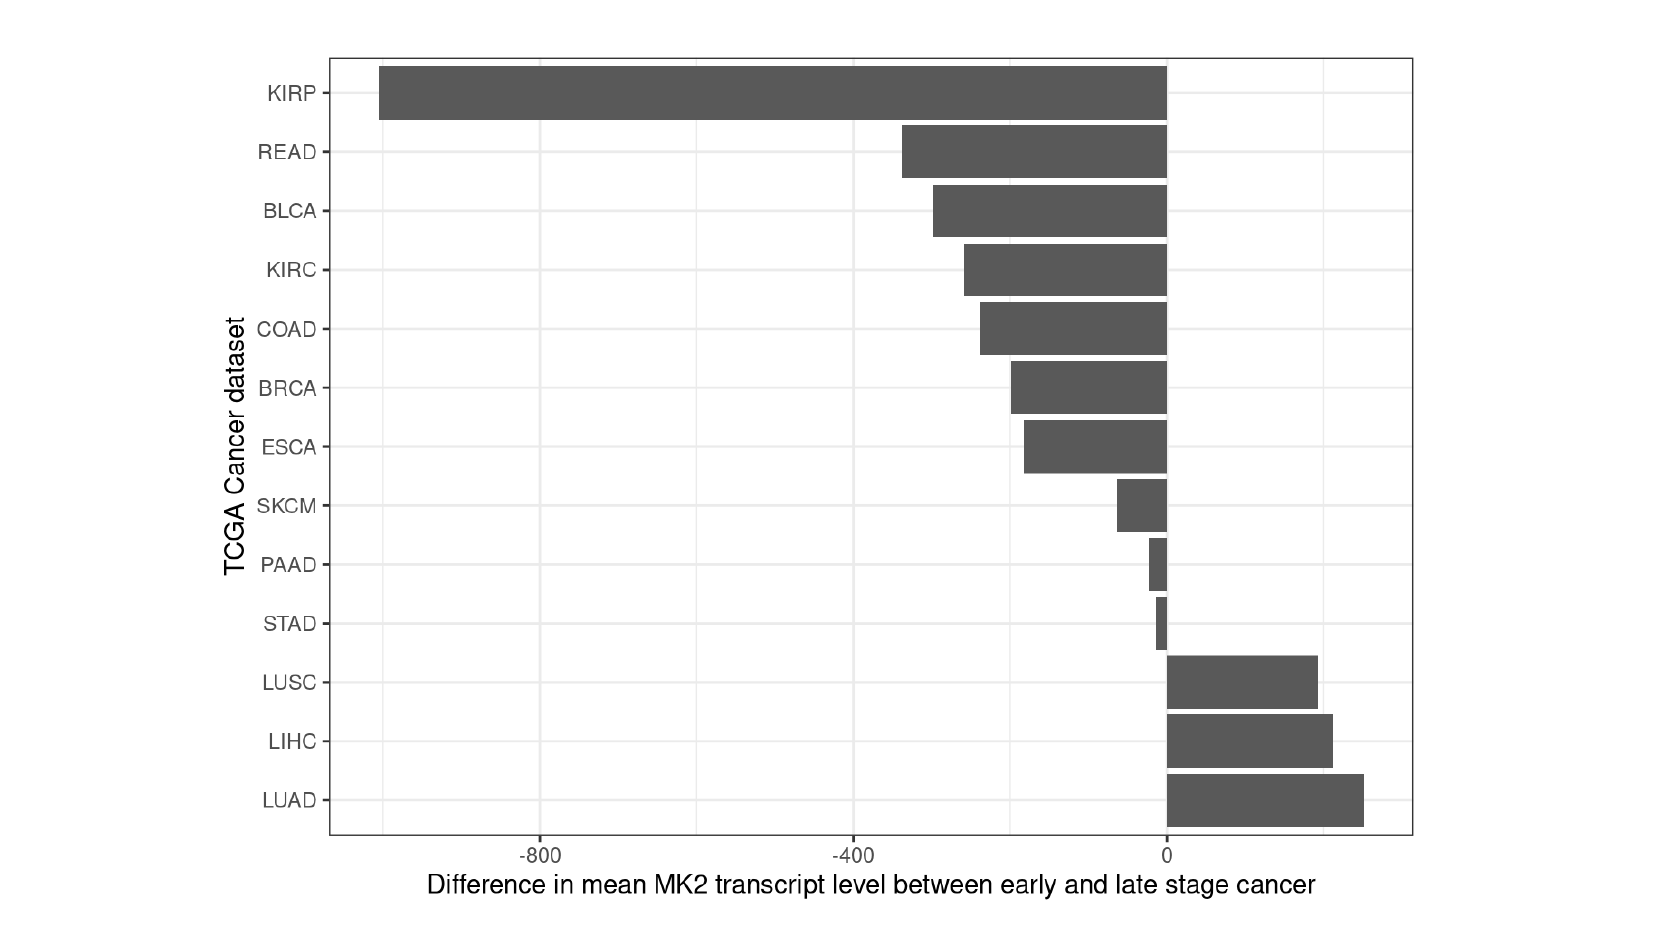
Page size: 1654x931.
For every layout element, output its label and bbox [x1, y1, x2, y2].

picture [210, 44, 1426, 913]
